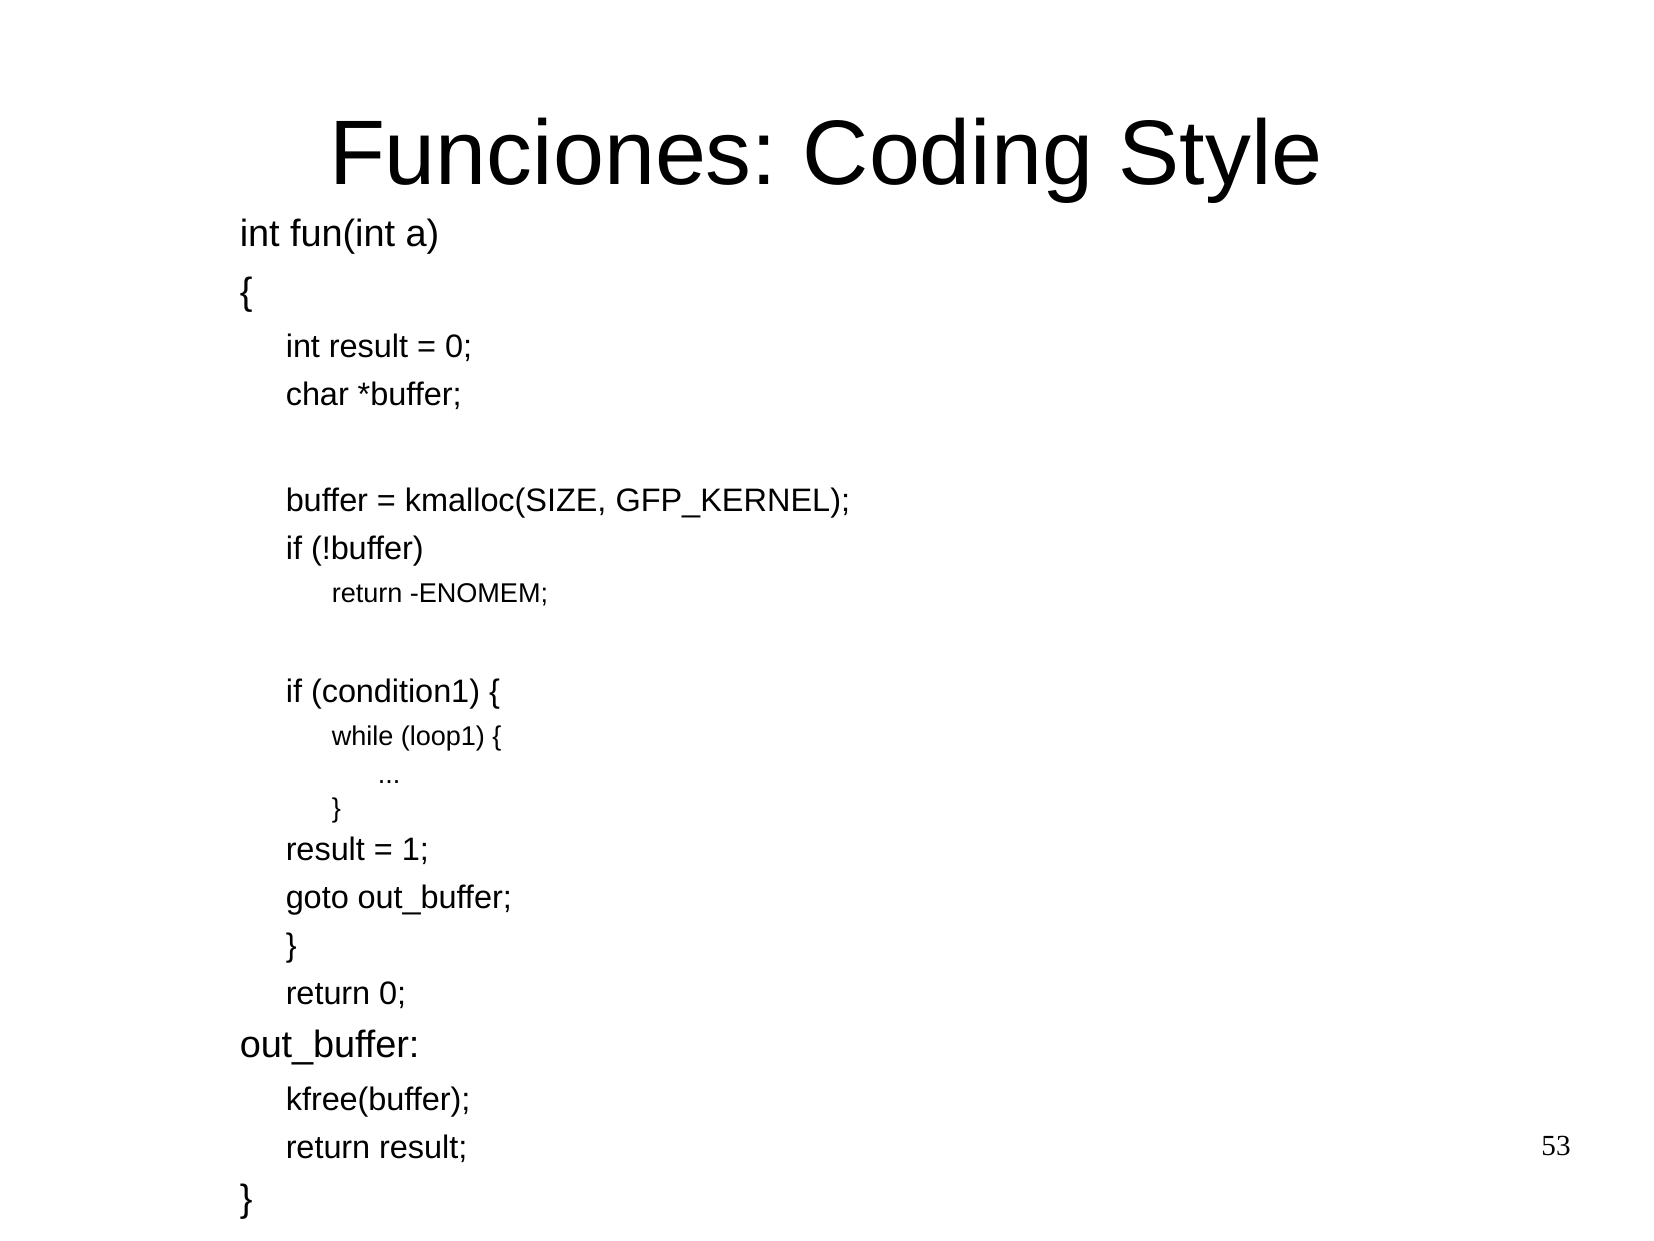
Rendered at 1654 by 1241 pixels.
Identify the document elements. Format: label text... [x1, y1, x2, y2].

list int fun(int a) { int result = 0; char *buffer; buffer = kmalloc(SIZE, GFP_KERNEL); if (!buffer) return -ENOMEM; if (condition1) { while (loop1) { ... } result = 1; goto out_buffer; } return 0; out_buffer: kfree(buffer); return result; } [147, 212, 1654, 1229]
title Funciones: Coding Style [82, 49, 1571, 257]
